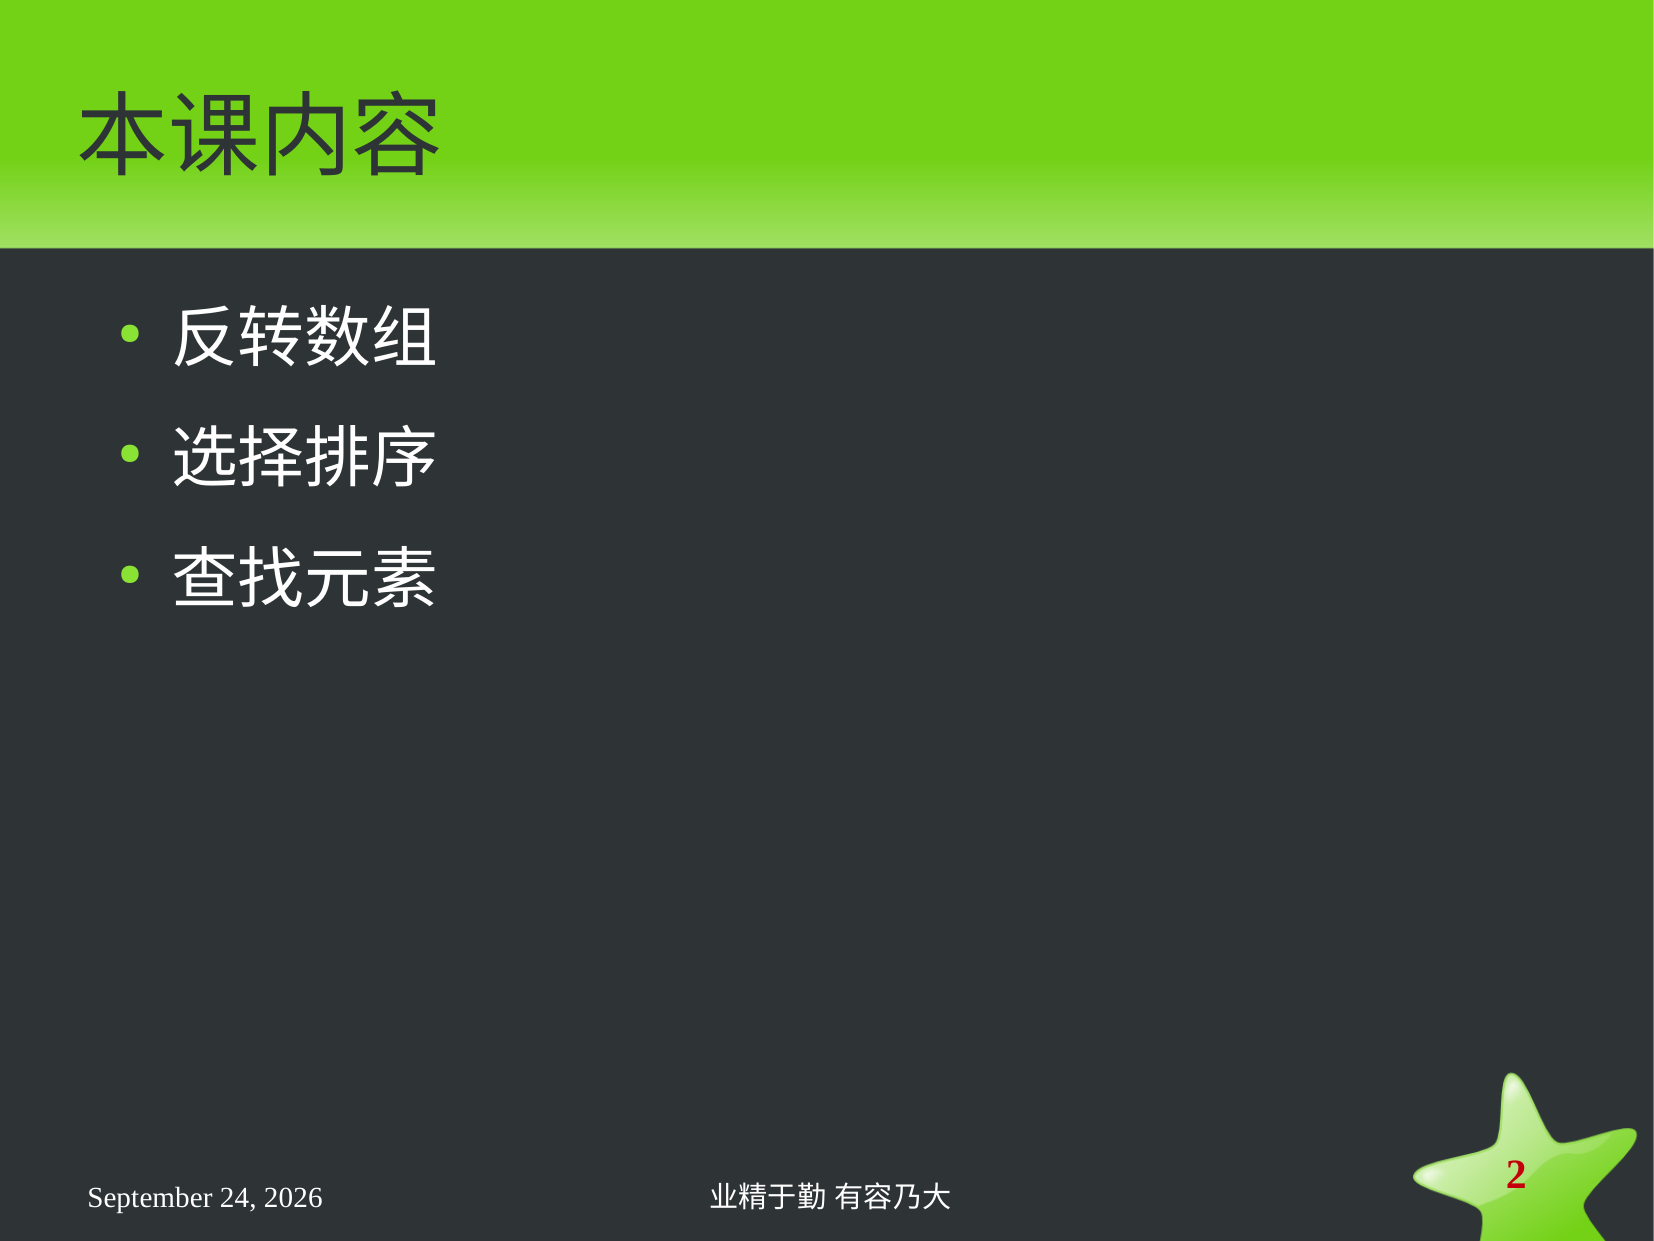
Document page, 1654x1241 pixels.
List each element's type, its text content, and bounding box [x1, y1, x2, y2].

title 本课内容 [76, 29, 1565, 237]
list 反转数组 选择排序 查找元素 [82, 290, 1571, 1109]
picture [0, 0, 1654, 1241]
